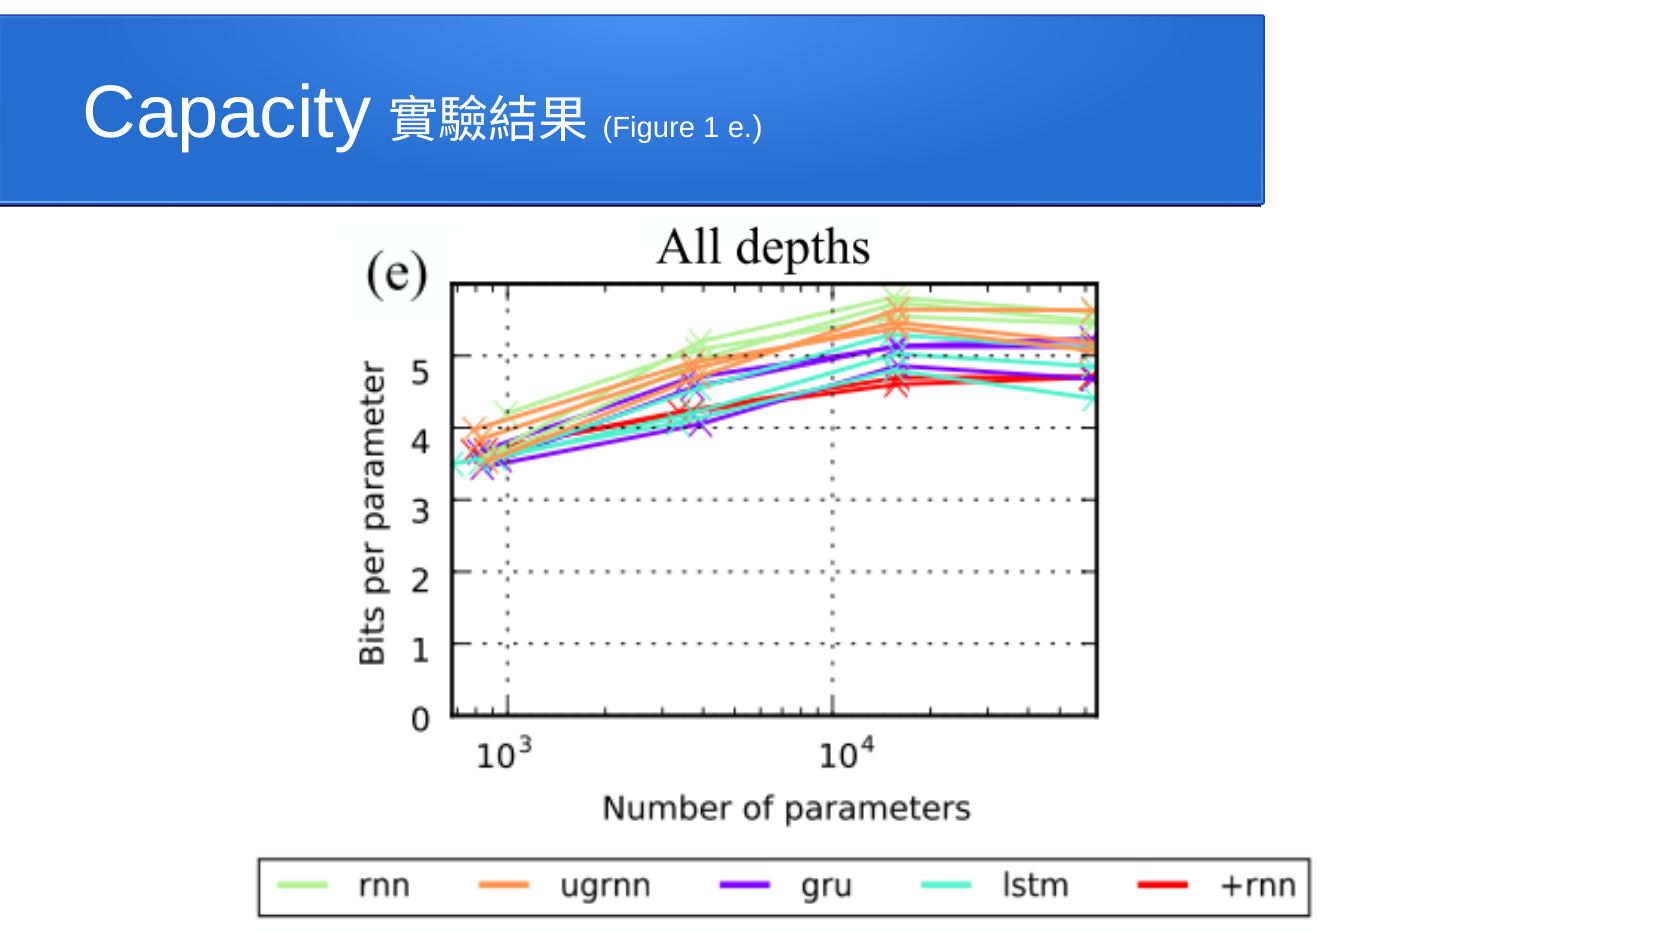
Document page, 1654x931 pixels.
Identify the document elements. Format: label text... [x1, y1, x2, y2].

title Capacity實驗結果(Figure 1 e.) [82, 35, 1235, 189]
picture [248, 210, 1319, 931]
